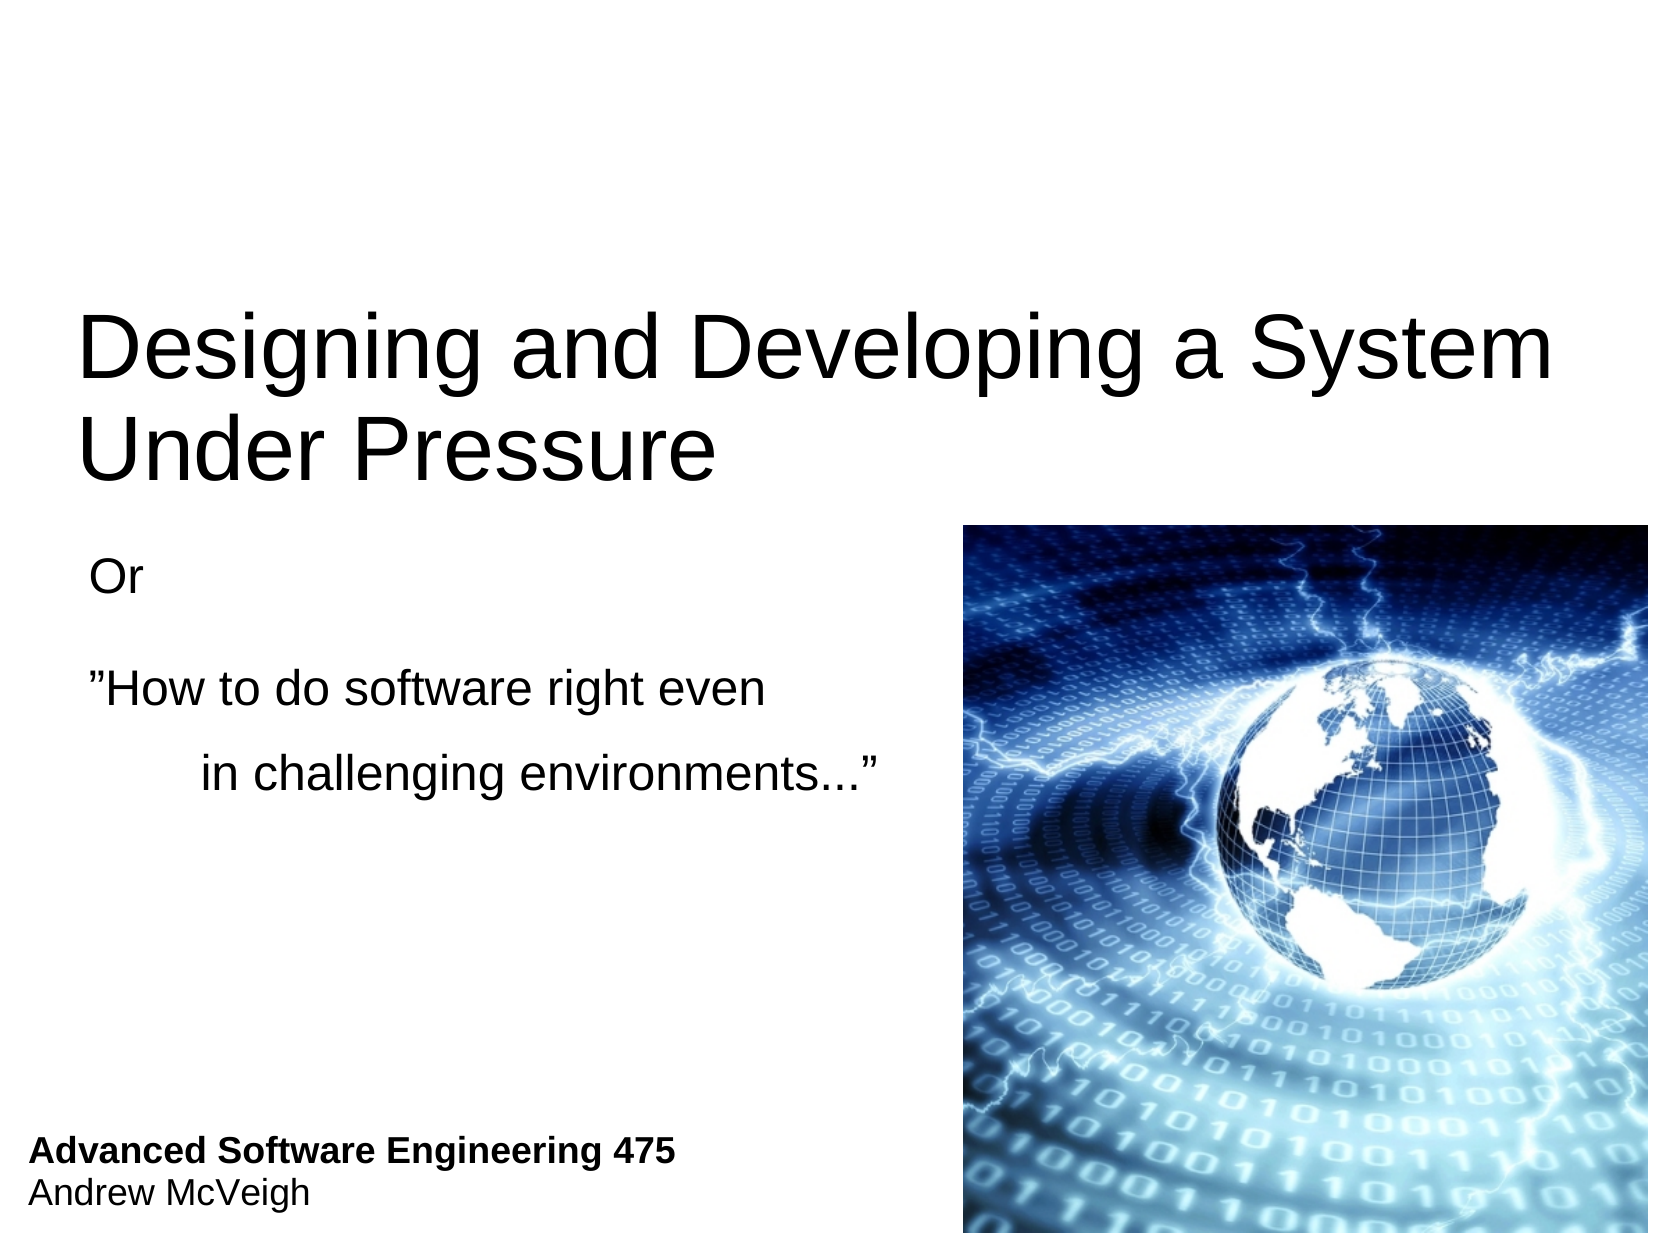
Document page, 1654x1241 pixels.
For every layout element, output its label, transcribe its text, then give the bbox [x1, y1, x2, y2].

list Or ”How to do software right even in challenging environments...” [88, 548, 1388, 801]
picture [963, 525, 1648, 1233]
text_box Advanced Software Engineering 475 Andrew McVeigh [13, 1122, 692, 1221]
title Designing and Developing a System Under Pressure [76, 295, 1613, 501]
